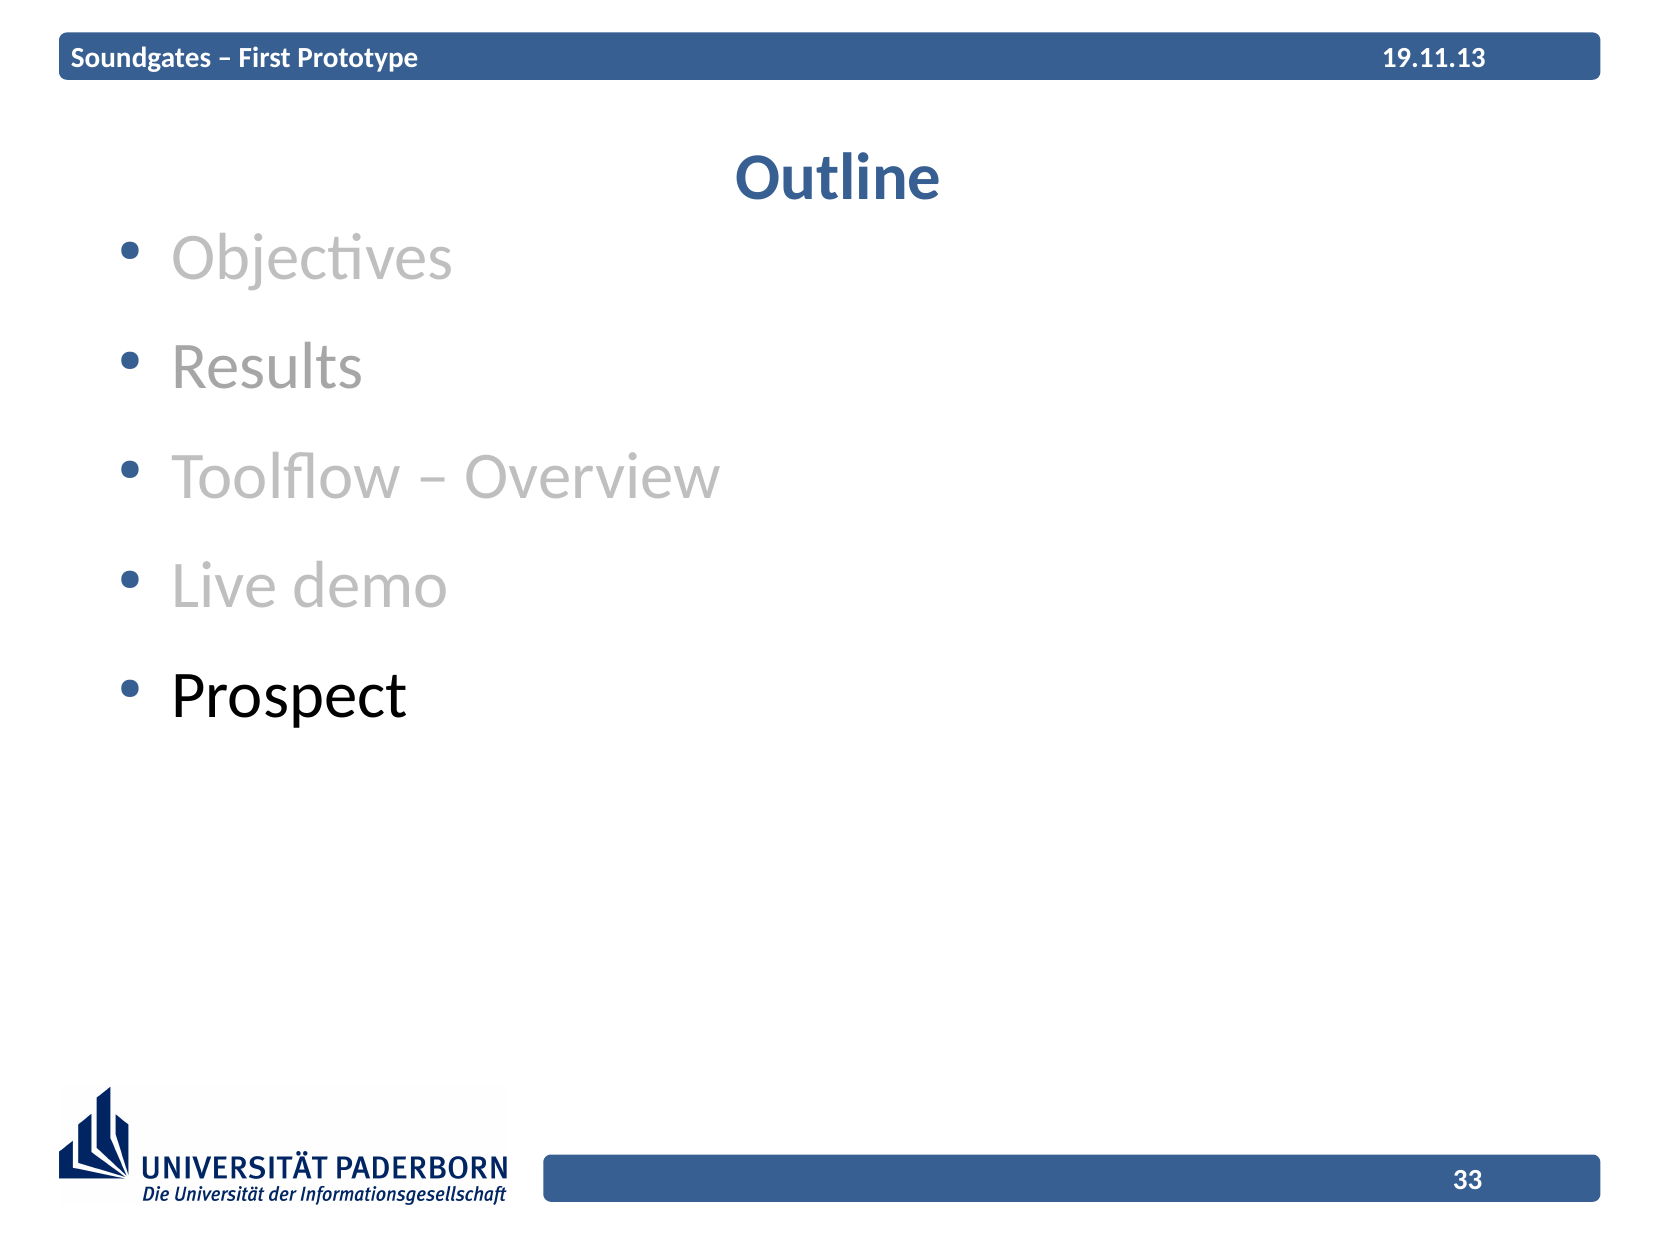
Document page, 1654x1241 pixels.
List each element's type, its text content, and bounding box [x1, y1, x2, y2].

text_box <number> [1452, 1193, 1583, 1202]
picture [59, 1086, 507, 1205]
text_box Soundgates – First Prototype [70, 32, 1359, 80]
text_box 19.11.13 [1381, 32, 1583, 80]
title Outline [82, 121, 1595, 212]
list Objectives Results Toolflow – Overview Live demo Prospect [82, 212, 1595, 1193]
